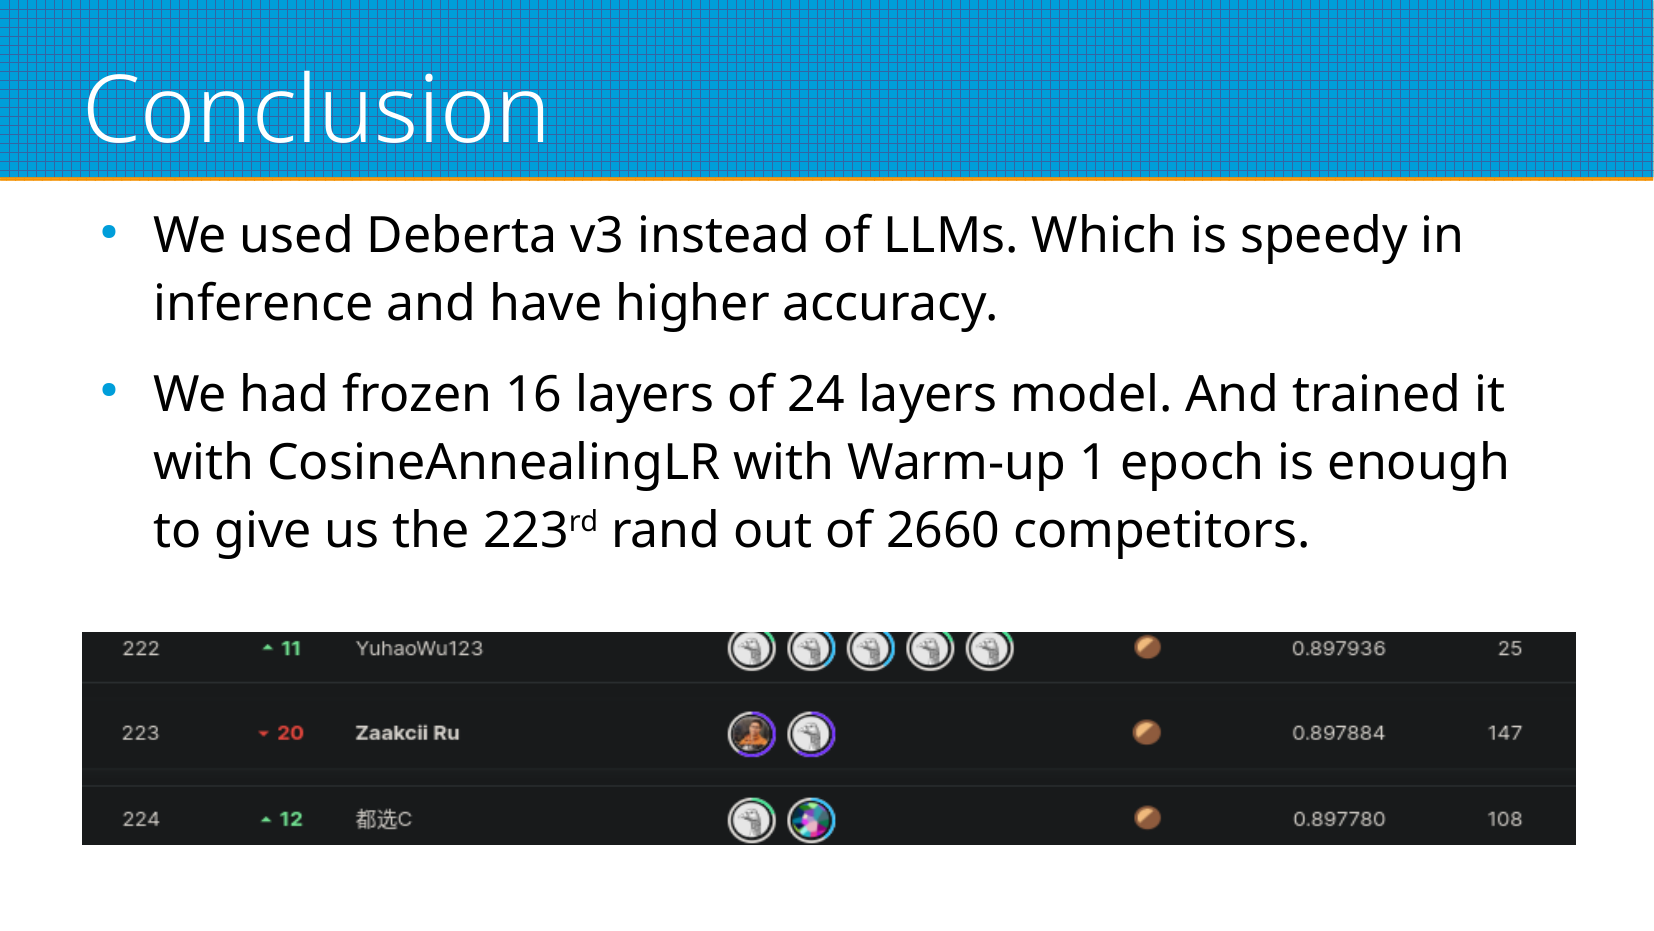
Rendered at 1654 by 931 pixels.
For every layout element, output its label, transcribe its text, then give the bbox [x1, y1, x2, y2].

list We used Deberta v3 instead of LLMs. Which is speedy in inference and have higher accuracy. We had frozen 16 layers of 24 layers model. And trained it with CosineAnnealingLR with Warm-up 1 epoch is enough to give us the 223rd rand out of 2660 competitors. [82, 199, 1563, 632]
picture [82, 632, 1576, 845]
title Conclusion [82, 14, 1571, 171]
